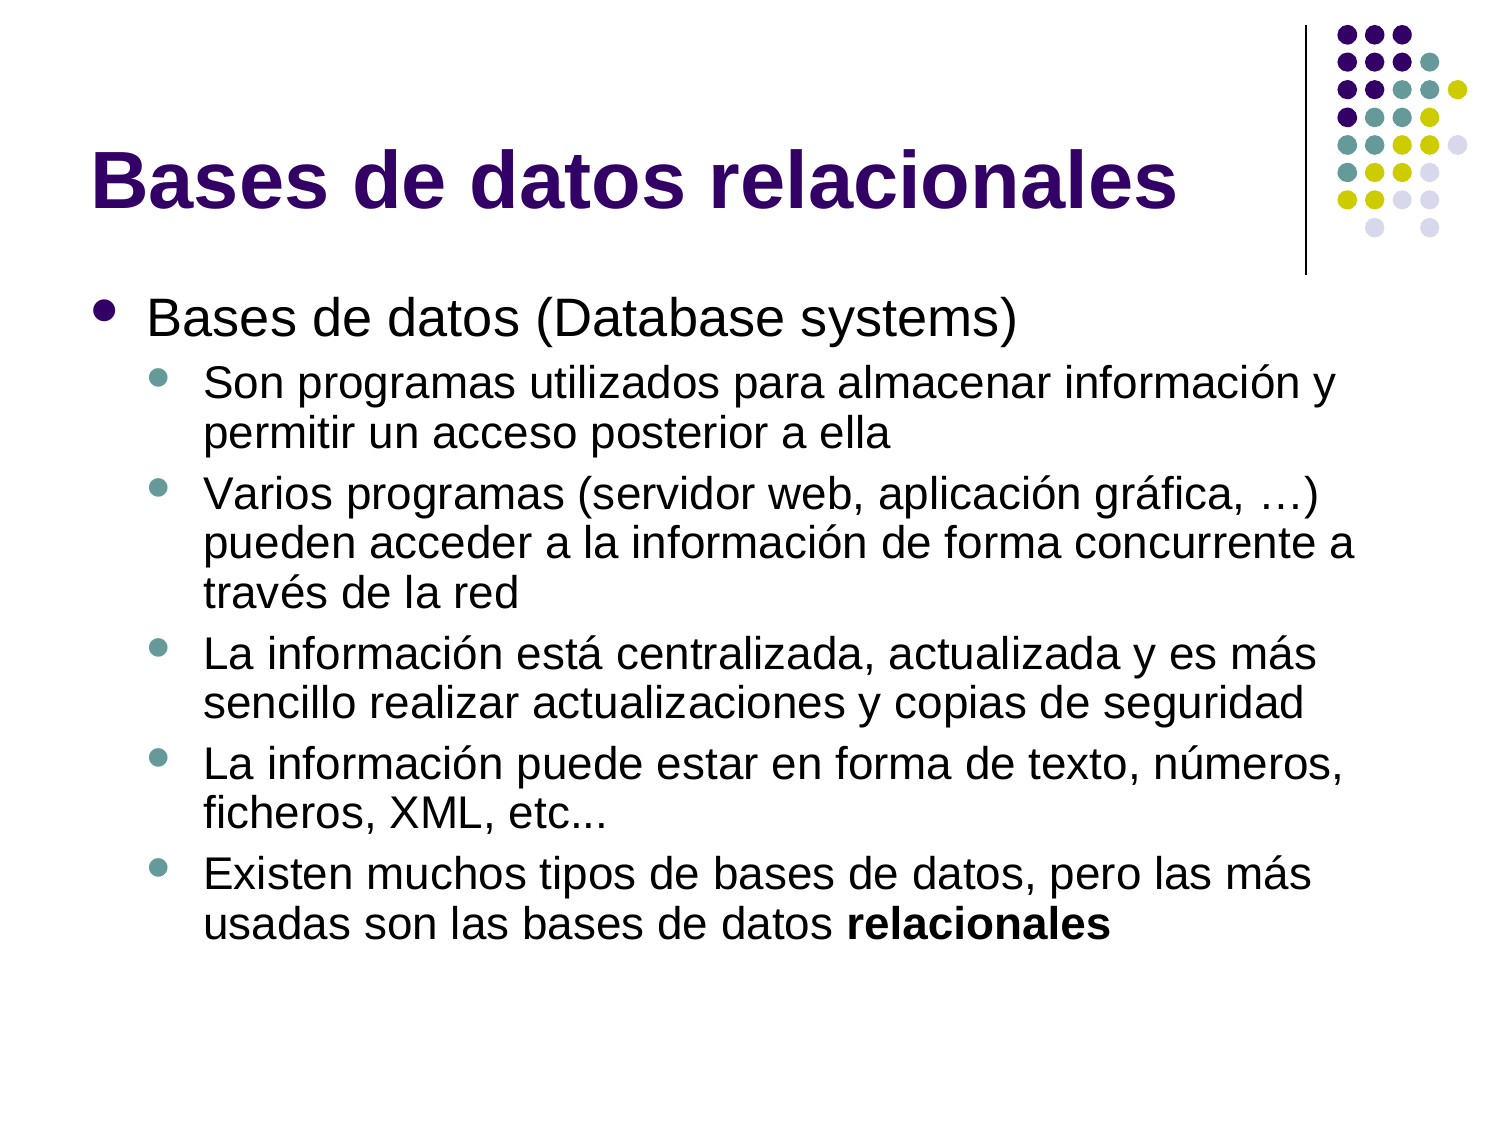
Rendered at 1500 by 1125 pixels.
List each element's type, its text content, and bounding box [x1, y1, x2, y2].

title Bases de datos relacionales [74, 20, 1313, 233]
list Bases de datos (Database systems) Son programas utilizados para almacenar información y permitir un acceso posterior a ella Varios programas (servidor web, aplicación gráfica, …) pueden acceder a la información de forma concurrente a través de la red La información está centralizada, actualizada y es más sencillo realizar actualizaciones y copias de seguridad La información puede estar en forma de texto, números, ficheros, XML, etc... Existen muchos tipos de bases de datos, pero las más usadas son las bases de datos relacionales [75, 282, 1426, 1006]
